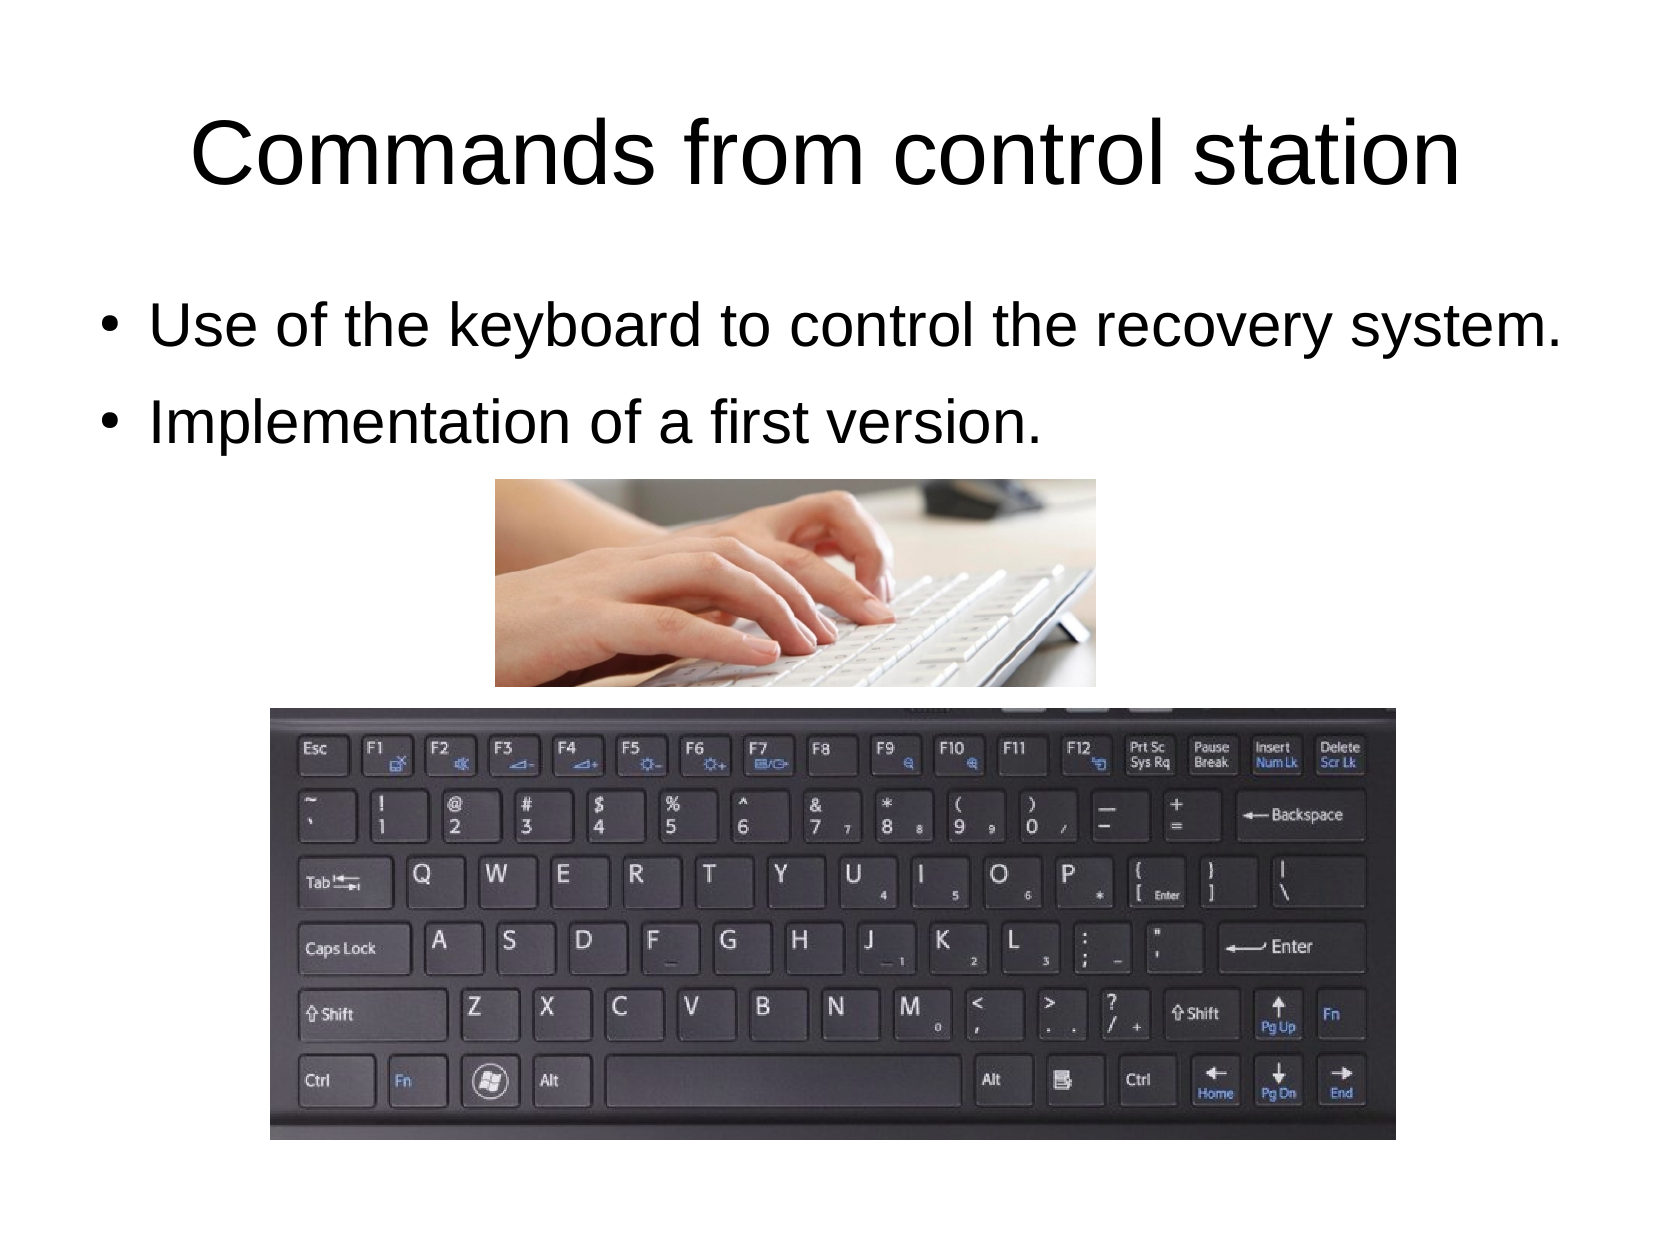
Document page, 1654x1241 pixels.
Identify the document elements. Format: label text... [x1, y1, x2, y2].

picture [495, 479, 1096, 687]
picture [270, 708, 1396, 1141]
title Commands from control station [82, 49, 1571, 257]
list Use of the keyboard to control the recovery system. Implementation of a first version. [82, 290, 1571, 526]
